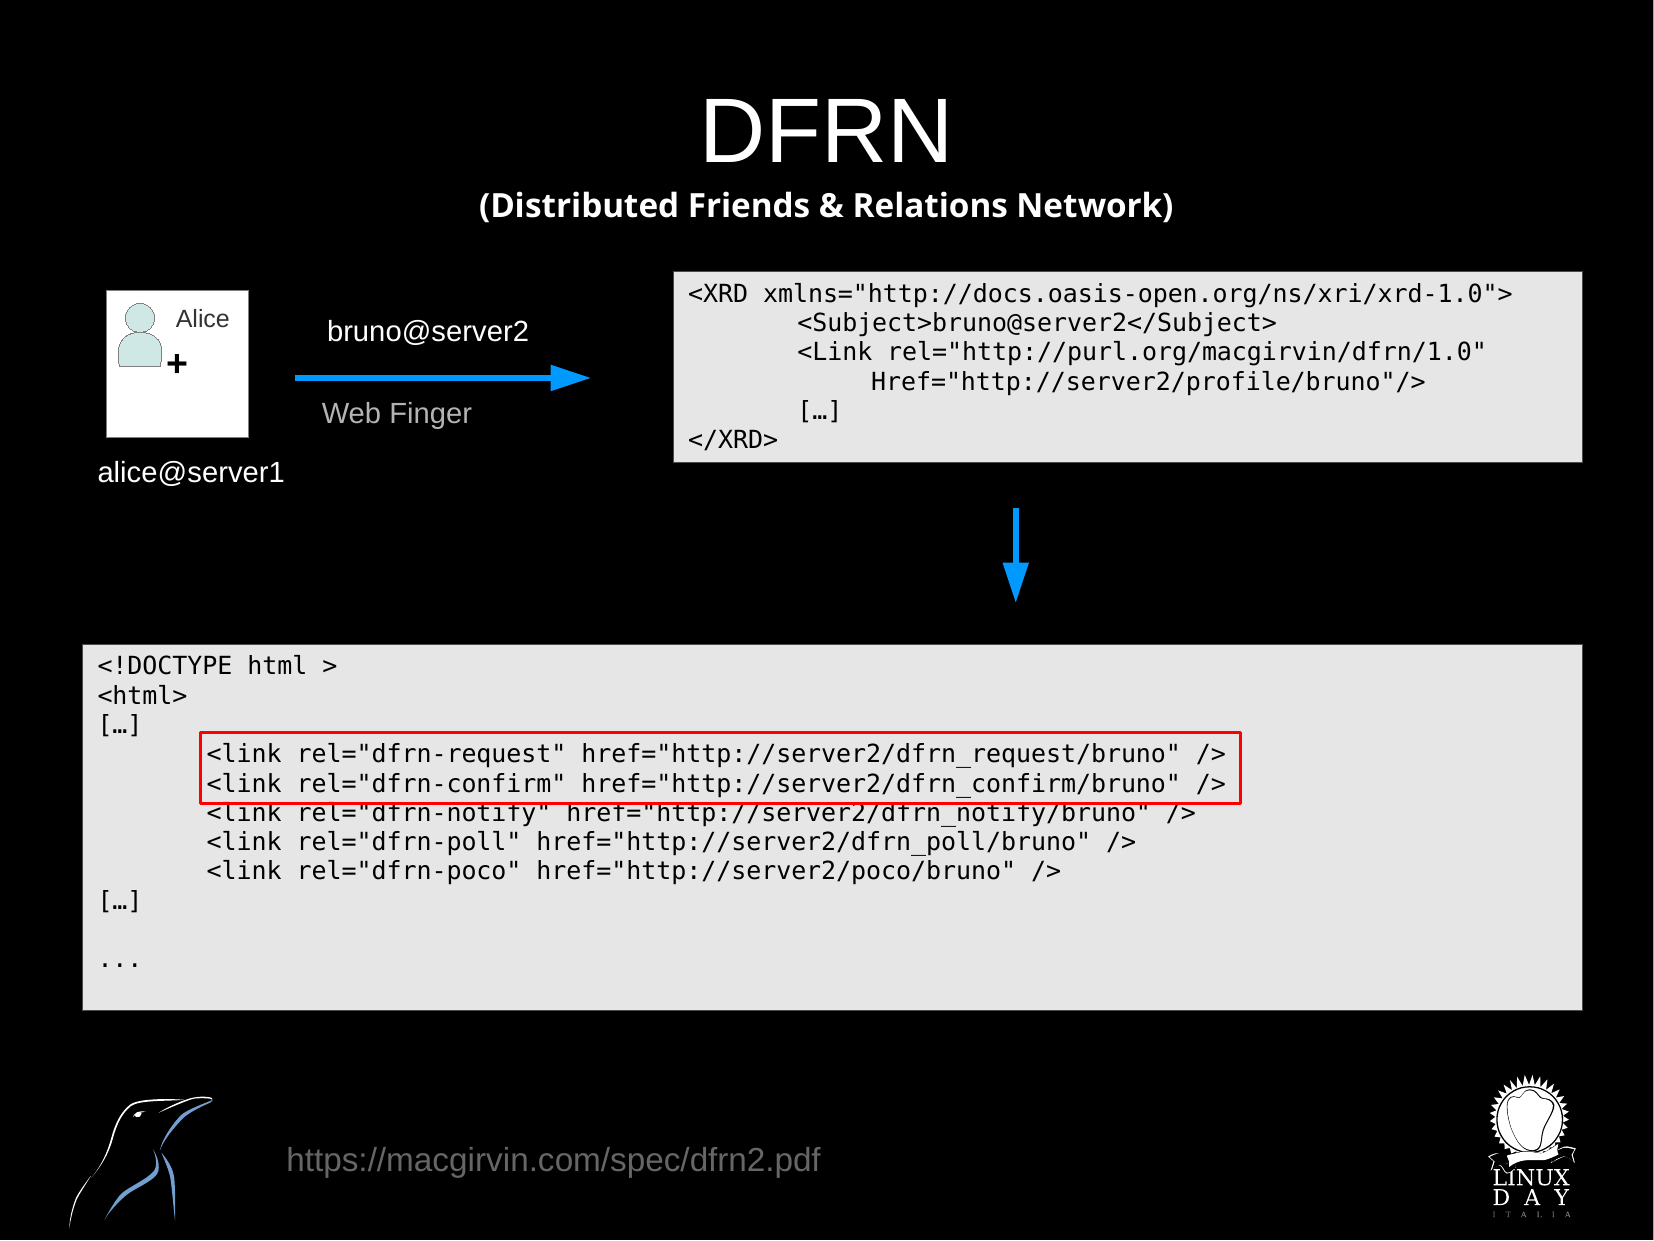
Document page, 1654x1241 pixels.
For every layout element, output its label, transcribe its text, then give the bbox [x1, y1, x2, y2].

text_box <XRD xmlns="http://docs.oasis-open.org/ns/xri/xrd-1.0"> <Subject>bruno@server2</Subject> <Link rel="http://purl.org/macgirvin/dfrn/1.0" Href="http://server2/profile/bruno"/> […] </XRD> [673, 271, 1583, 463]
text_box [118, 303, 162, 367]
list [82, 290, 1571, 644]
text_box alice@server1 [82, 448, 371, 497]
text_box https://macgirvin.com/spec/dfrn2.pdf [271, 1133, 1441, 1186]
text_box <!DOCTYPE html > <html> […] <link rel="dfrn-request" href="http://server2/dfrn_request/bruno" /> <link rel="dfrn-confirm" href="http://server2/dfrn_confirm/bruno" /> <link rel="dfrn-notify" href="http://server2/dfrn_notify/bruno" /> <link rel="dfrn-poll" href="http://server2/dfrn_poll/bruno" /> <link rel="dfrn-poco" href="http://server2/poco/bruno" /> […] ... [82, 644, 1583, 1011]
text_box + [106, 290, 249, 438]
text_box Web Finger [307, 389, 559, 438]
text_box bruno@server2 [312, 307, 615, 355]
text_box Alice [160, 297, 245, 341]
title DFRN (Distributed Friends & Relations Network) [82, 49, 1571, 257]
